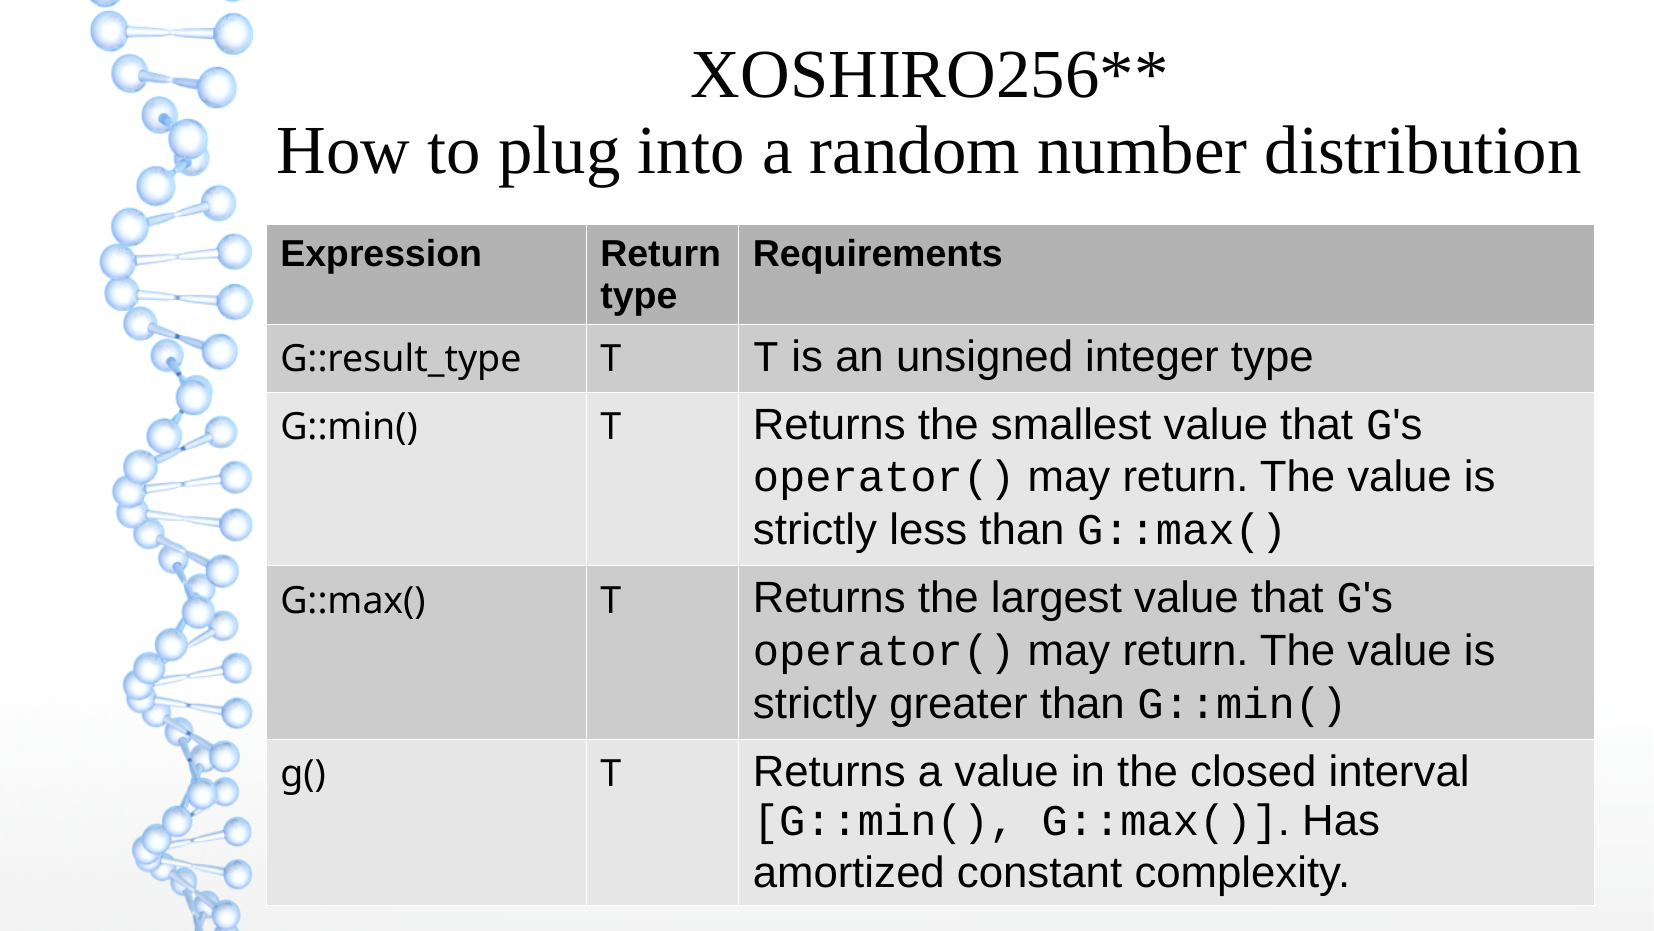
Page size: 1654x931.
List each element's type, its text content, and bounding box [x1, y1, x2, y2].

table_header Return type [587, 225, 738, 324]
table_cell T [587, 325, 738, 392]
table_cell G::min() [267, 393, 586, 565]
table_cell T is an unsigned integer type [739, 325, 1594, 392]
table_header Expression [267, 225, 586, 324]
table_cell Returns the largest value that G's operator() may return. The value is strictly greater than G::min() [739, 566, 1594, 739]
table_cell Returns the smallest value that G's operator() may return. The value is strictly less than G::max() [739, 393, 1594, 565]
table_cell T [587, 393, 738, 565]
table_cell T [587, 566, 738, 739]
table_cell T [587, 740, 738, 905]
title XOSHIRO256** How to plug into a random number distribution [265, 35, 1595, 189]
table_cell G::max() [267, 566, 586, 739]
table_cell g() [267, 740, 586, 905]
table_header Requirements [739, 225, 1594, 324]
picture [0, 0, 1654, 931]
table_cell Returns a value in the closed interval [G::min(), G::max()]. Has amortized constant complexity. [739, 740, 1594, 905]
table_cell G::result_type [267, 325, 586, 392]
